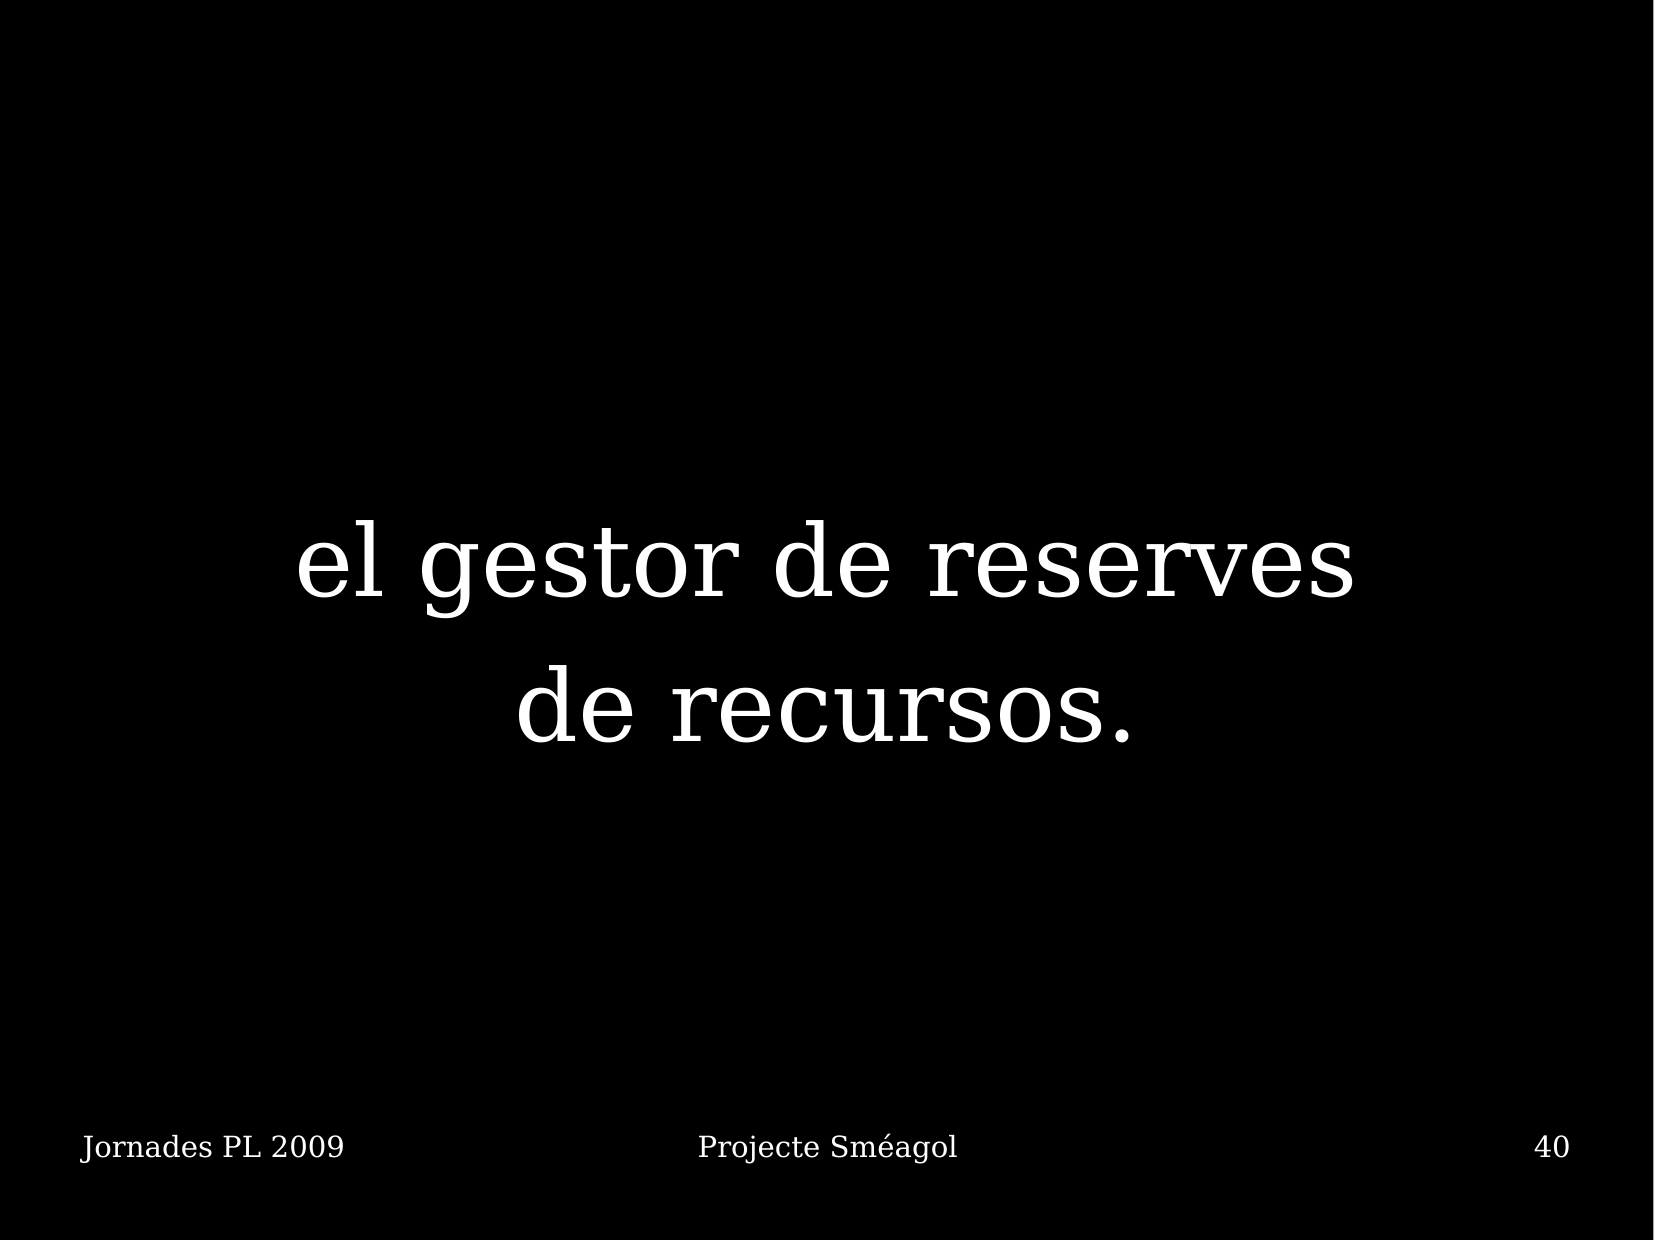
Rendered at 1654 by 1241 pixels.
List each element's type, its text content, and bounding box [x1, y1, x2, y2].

title el gestor de reserves de recursos. [59, 489, 1595, 751]
